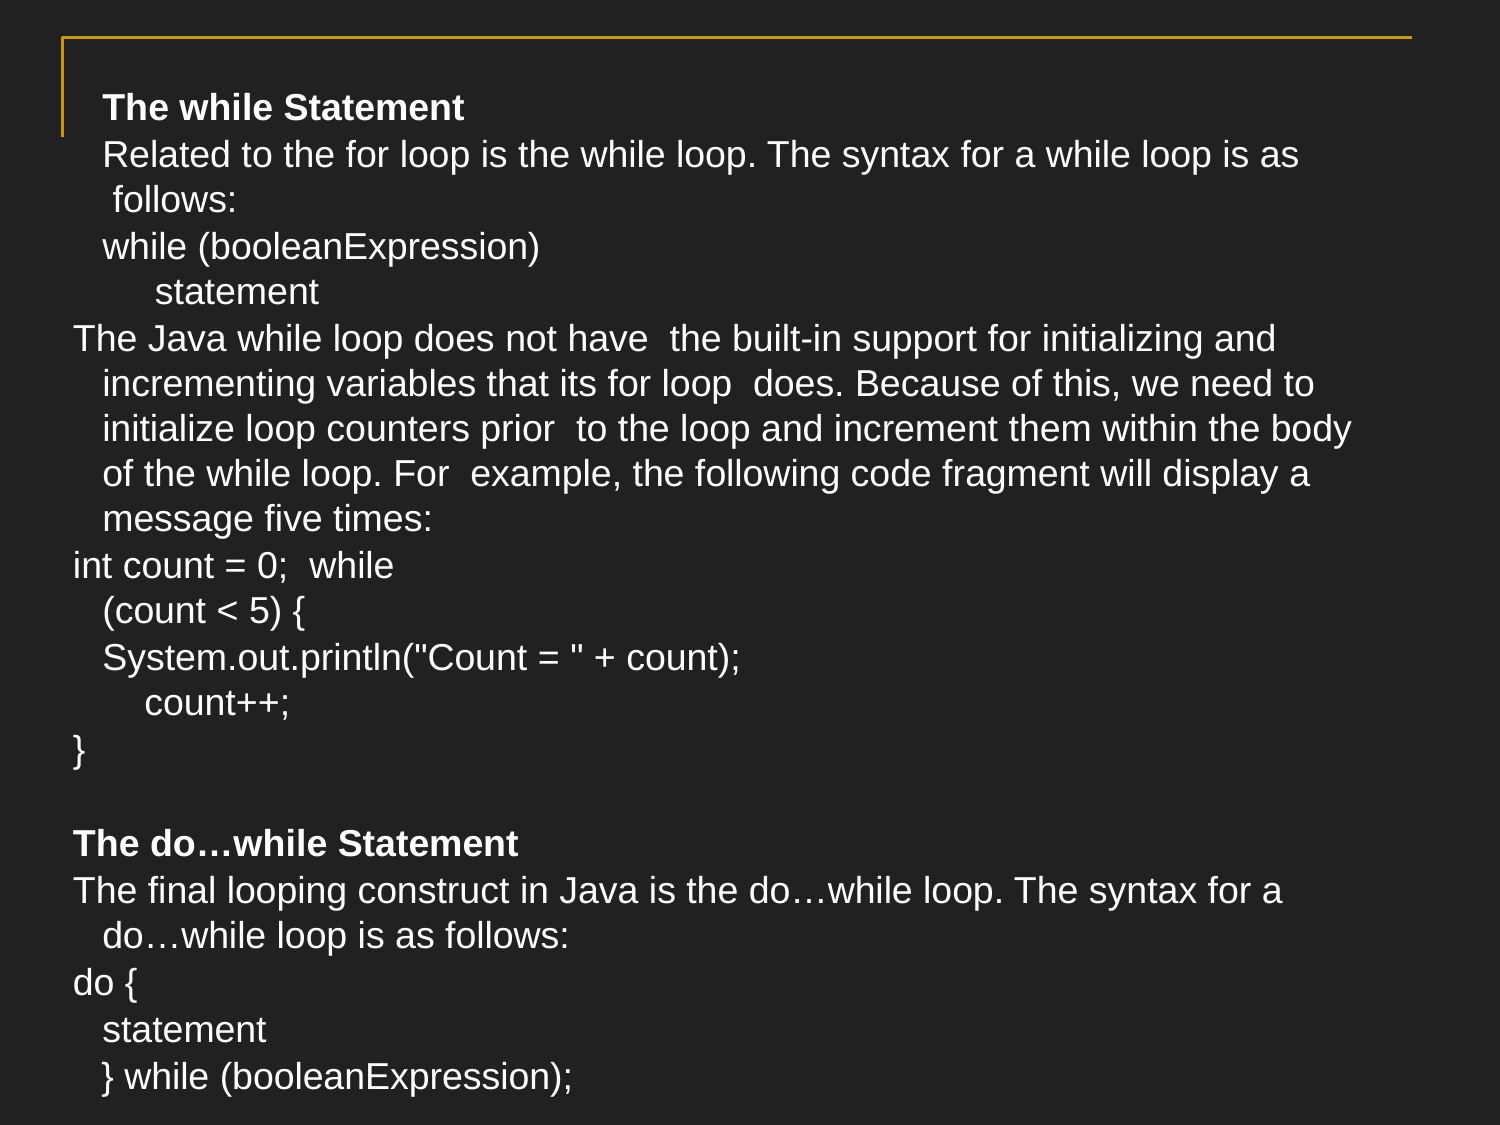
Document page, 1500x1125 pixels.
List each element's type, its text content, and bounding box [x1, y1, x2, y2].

text_box The while Statement Related to the for loop is the while loop. The syntax for a while loop is as follows: while (booleanExpression) statement The Java while loop does not have the built-in support for initializing and incrementing variables that its for loop does. Because of this, we need to initialize loop counters prior to the loop and increment them within the body of the while loop. For example, the following code fragment will display a message five times: int count = 0; while (count < 5) { System.out.println("Count = " + count); count++; } The do…while Statement The final looping construct in Java is the do…while loop. The syntax for a do…while loop is as follows: do { statement } while (booleanExpression); [72, 80, 1428, 1125]
